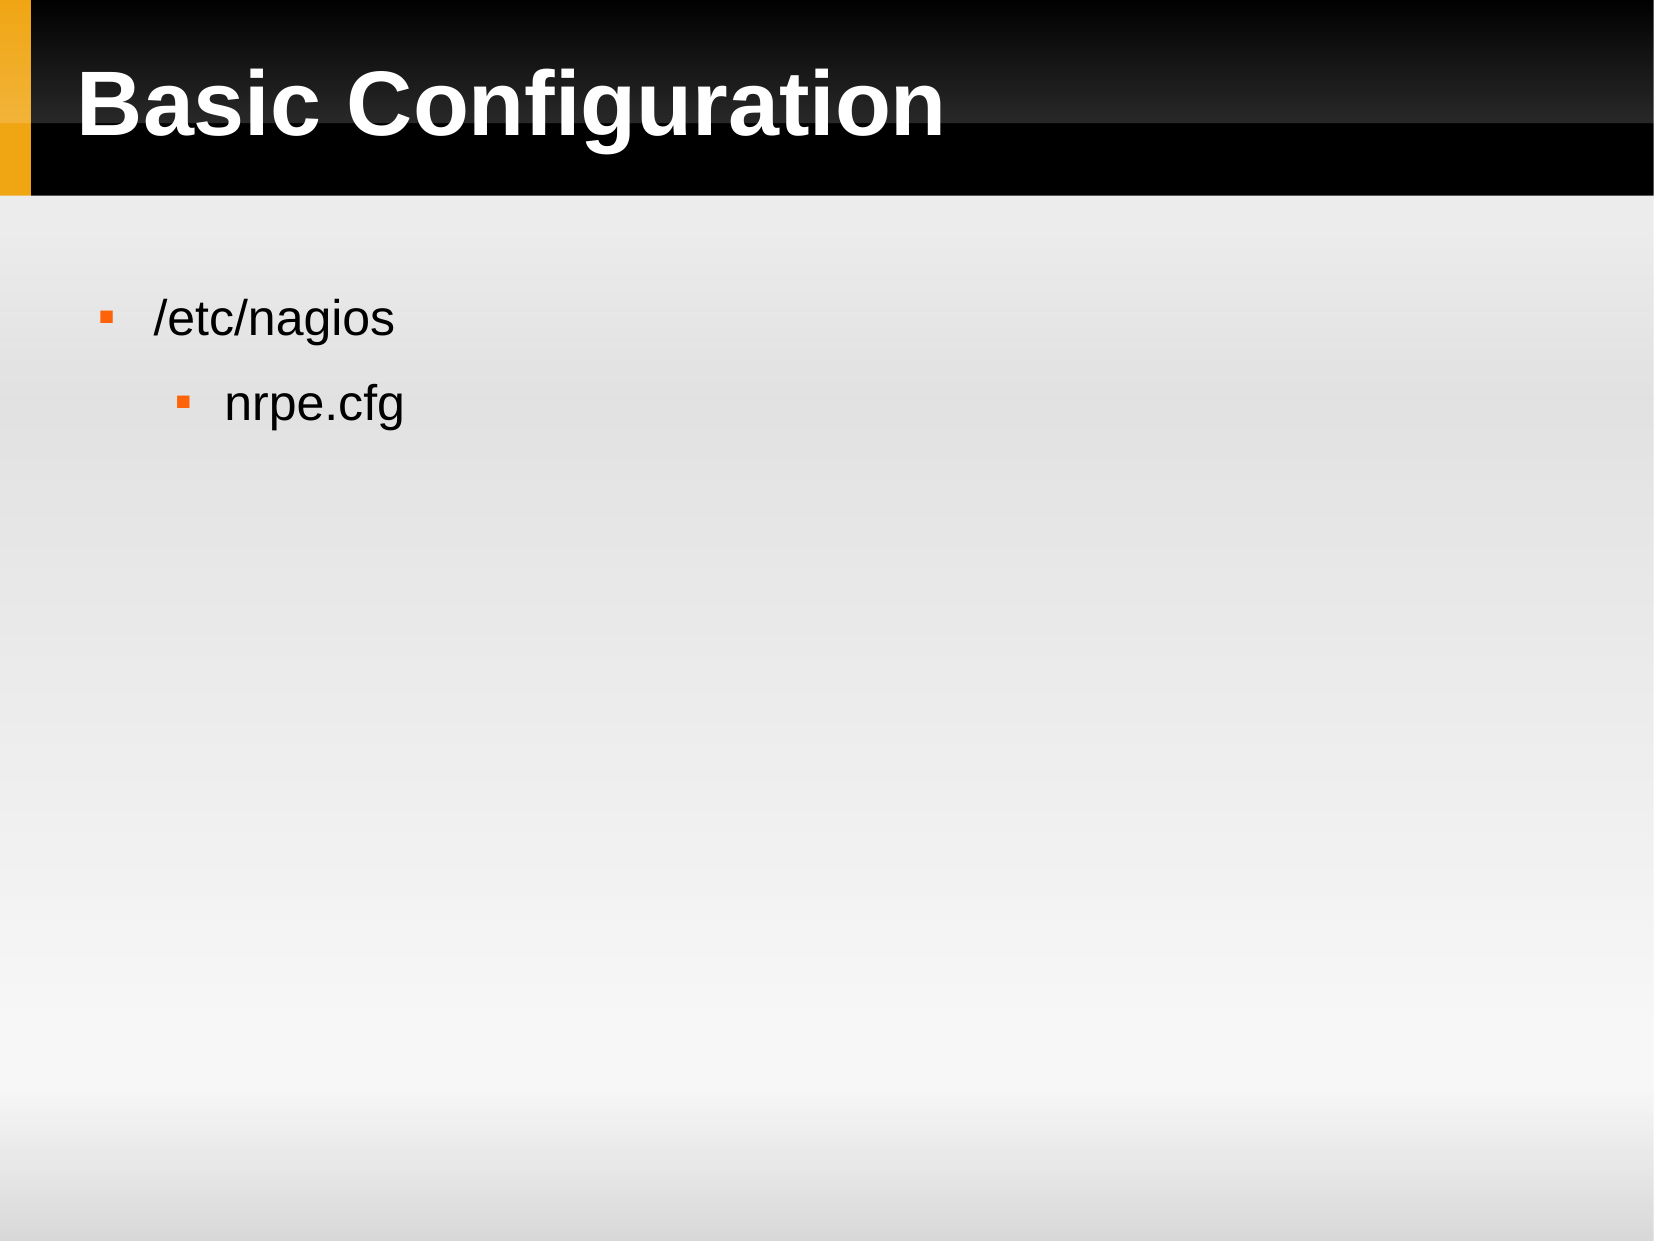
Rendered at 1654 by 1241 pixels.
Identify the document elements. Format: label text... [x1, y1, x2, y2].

picture [0, 0, 1654, 1241]
list /etc/nagios nrpe.cfg [82, 290, 809, 1094]
title Basic Configuration [76, 0, 1565, 208]
